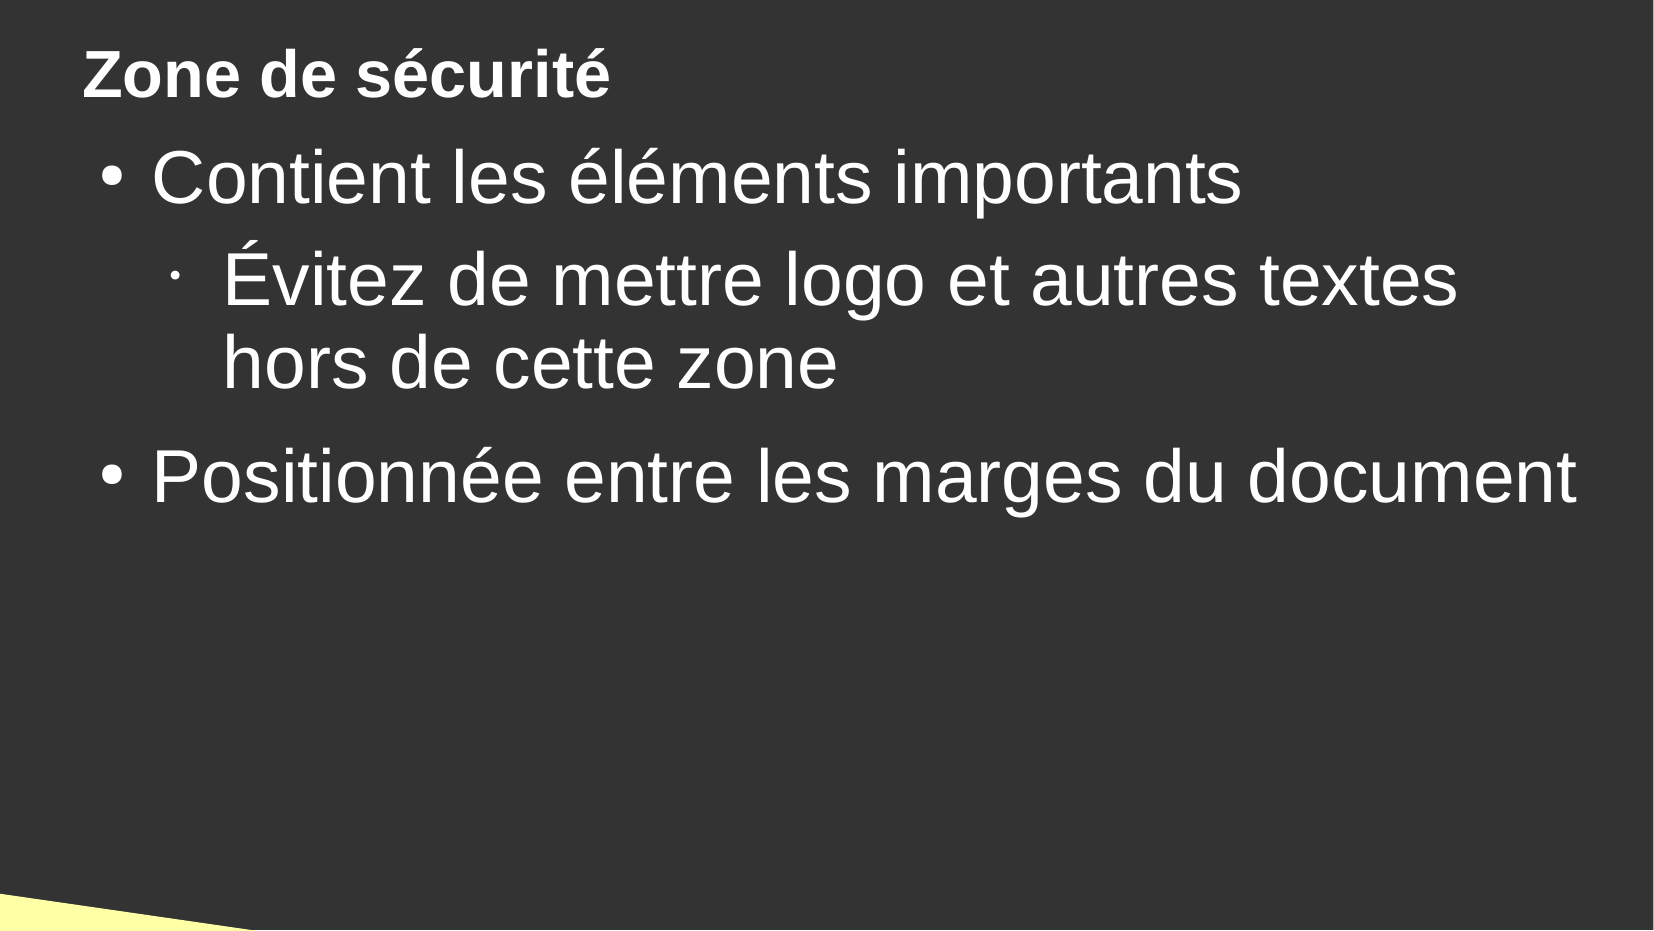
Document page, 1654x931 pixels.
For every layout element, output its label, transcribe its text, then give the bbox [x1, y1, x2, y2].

title Zone de sécurité [82, 37, 1571, 122]
list Contient les éléments importants Évitez de mettre logo et autres textes hors de cette zone Positionnée entre les marges du document [80, 135, 1620, 839]
text_box [0, 893, 259, 931]
